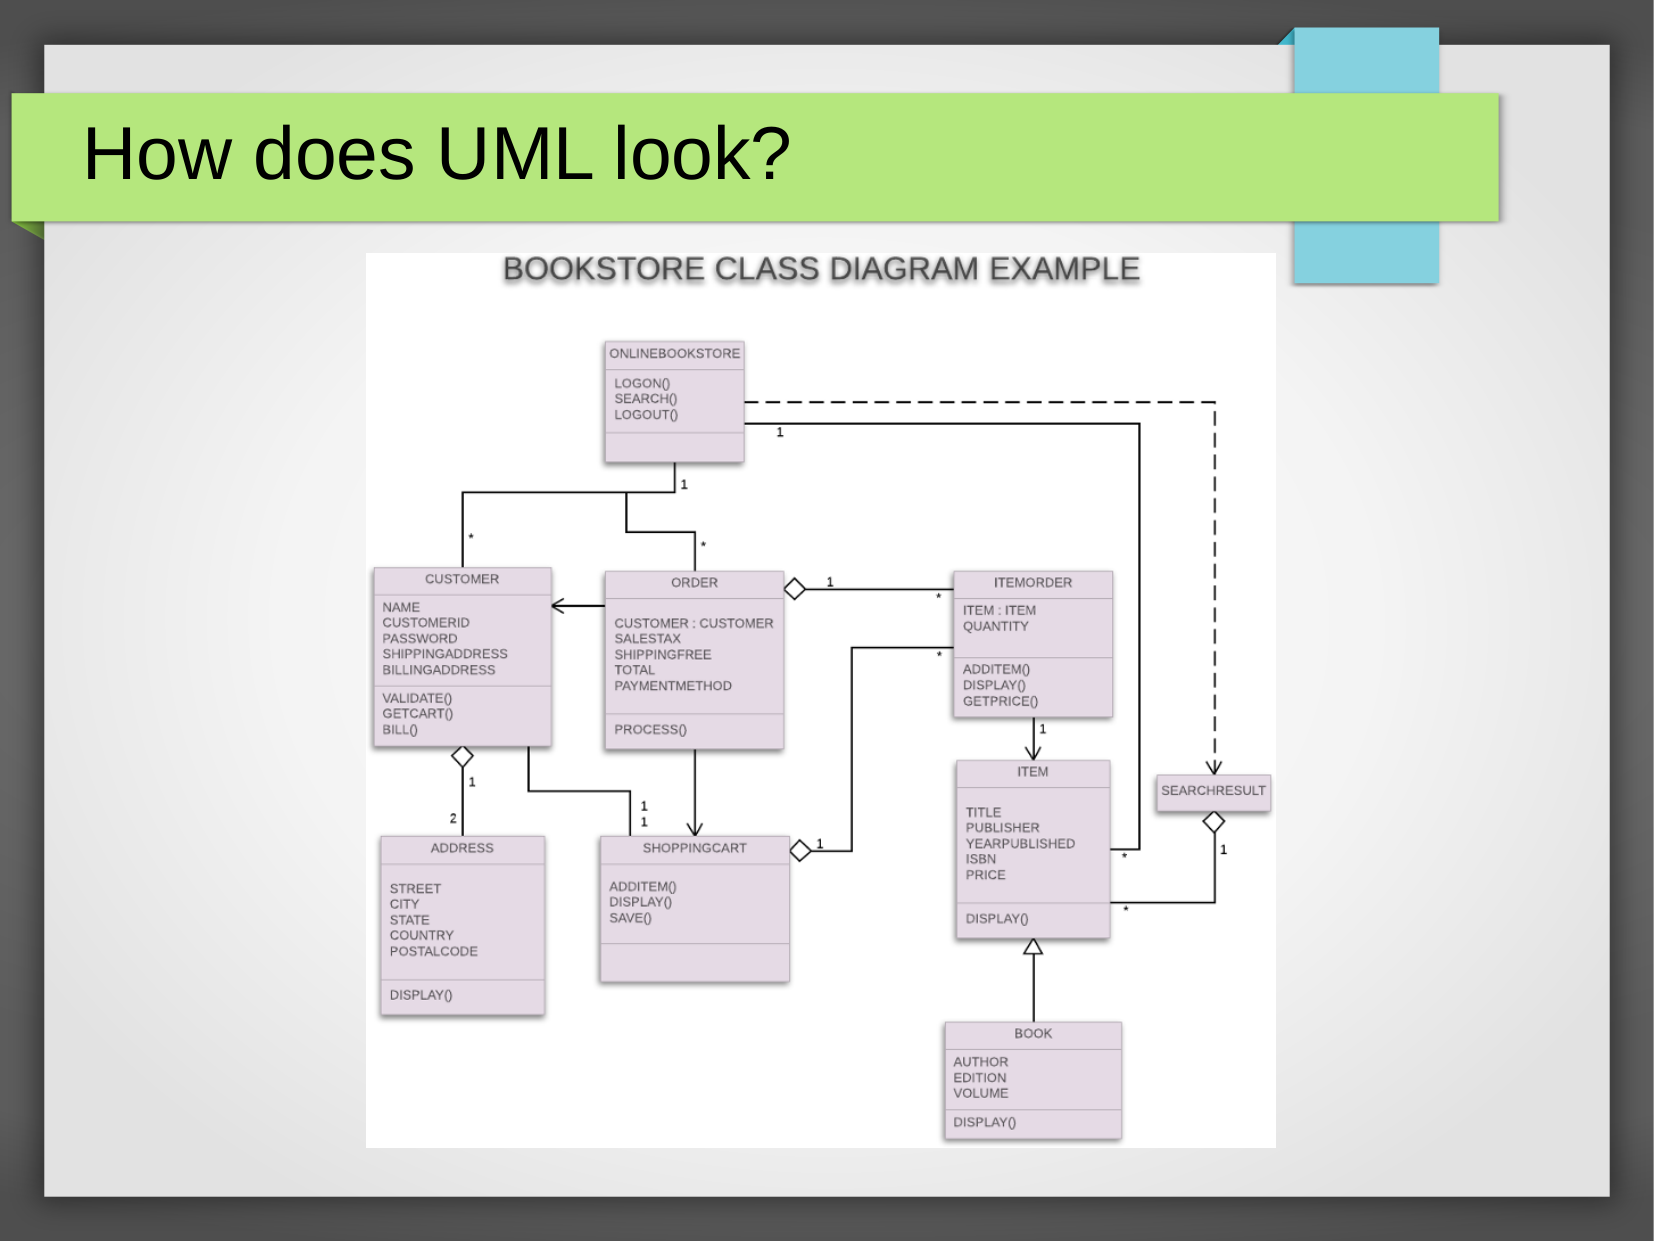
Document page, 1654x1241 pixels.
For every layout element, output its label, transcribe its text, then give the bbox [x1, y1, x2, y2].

picture [0, 0, 1654, 1241]
title How does UML look? [82, 94, 1264, 213]
